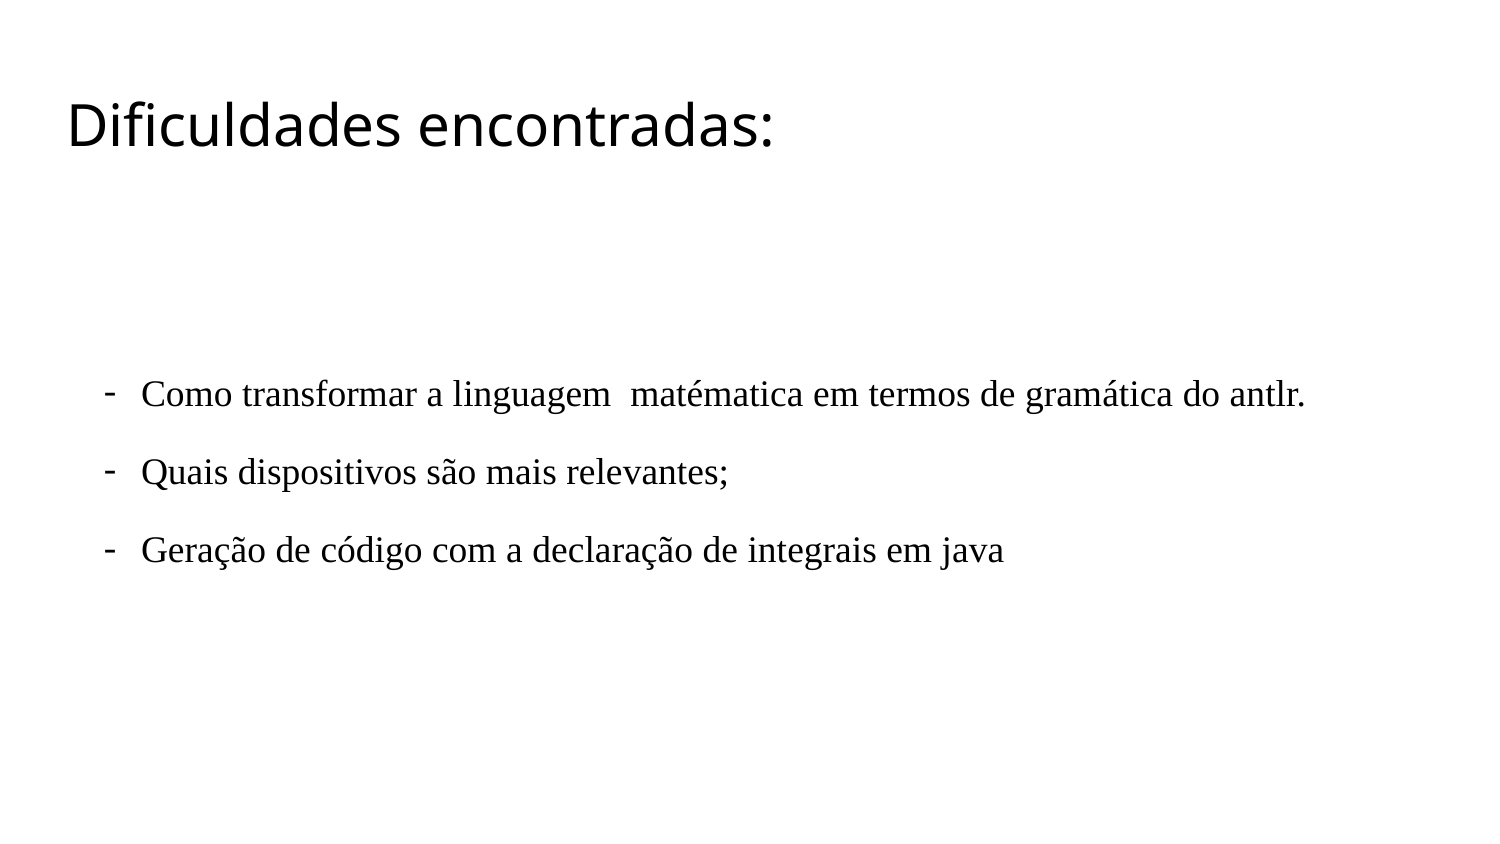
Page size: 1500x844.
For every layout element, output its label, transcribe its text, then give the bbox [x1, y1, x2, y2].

title Dificuldades encontradas: [51, 72, 1449, 167]
list Como transformar a linguagem matématica em termos de gramática do antlr. Quais dispositivos são mais relevantes; Geração de código com a declaração de integrais em java [51, 189, 1449, 750]
